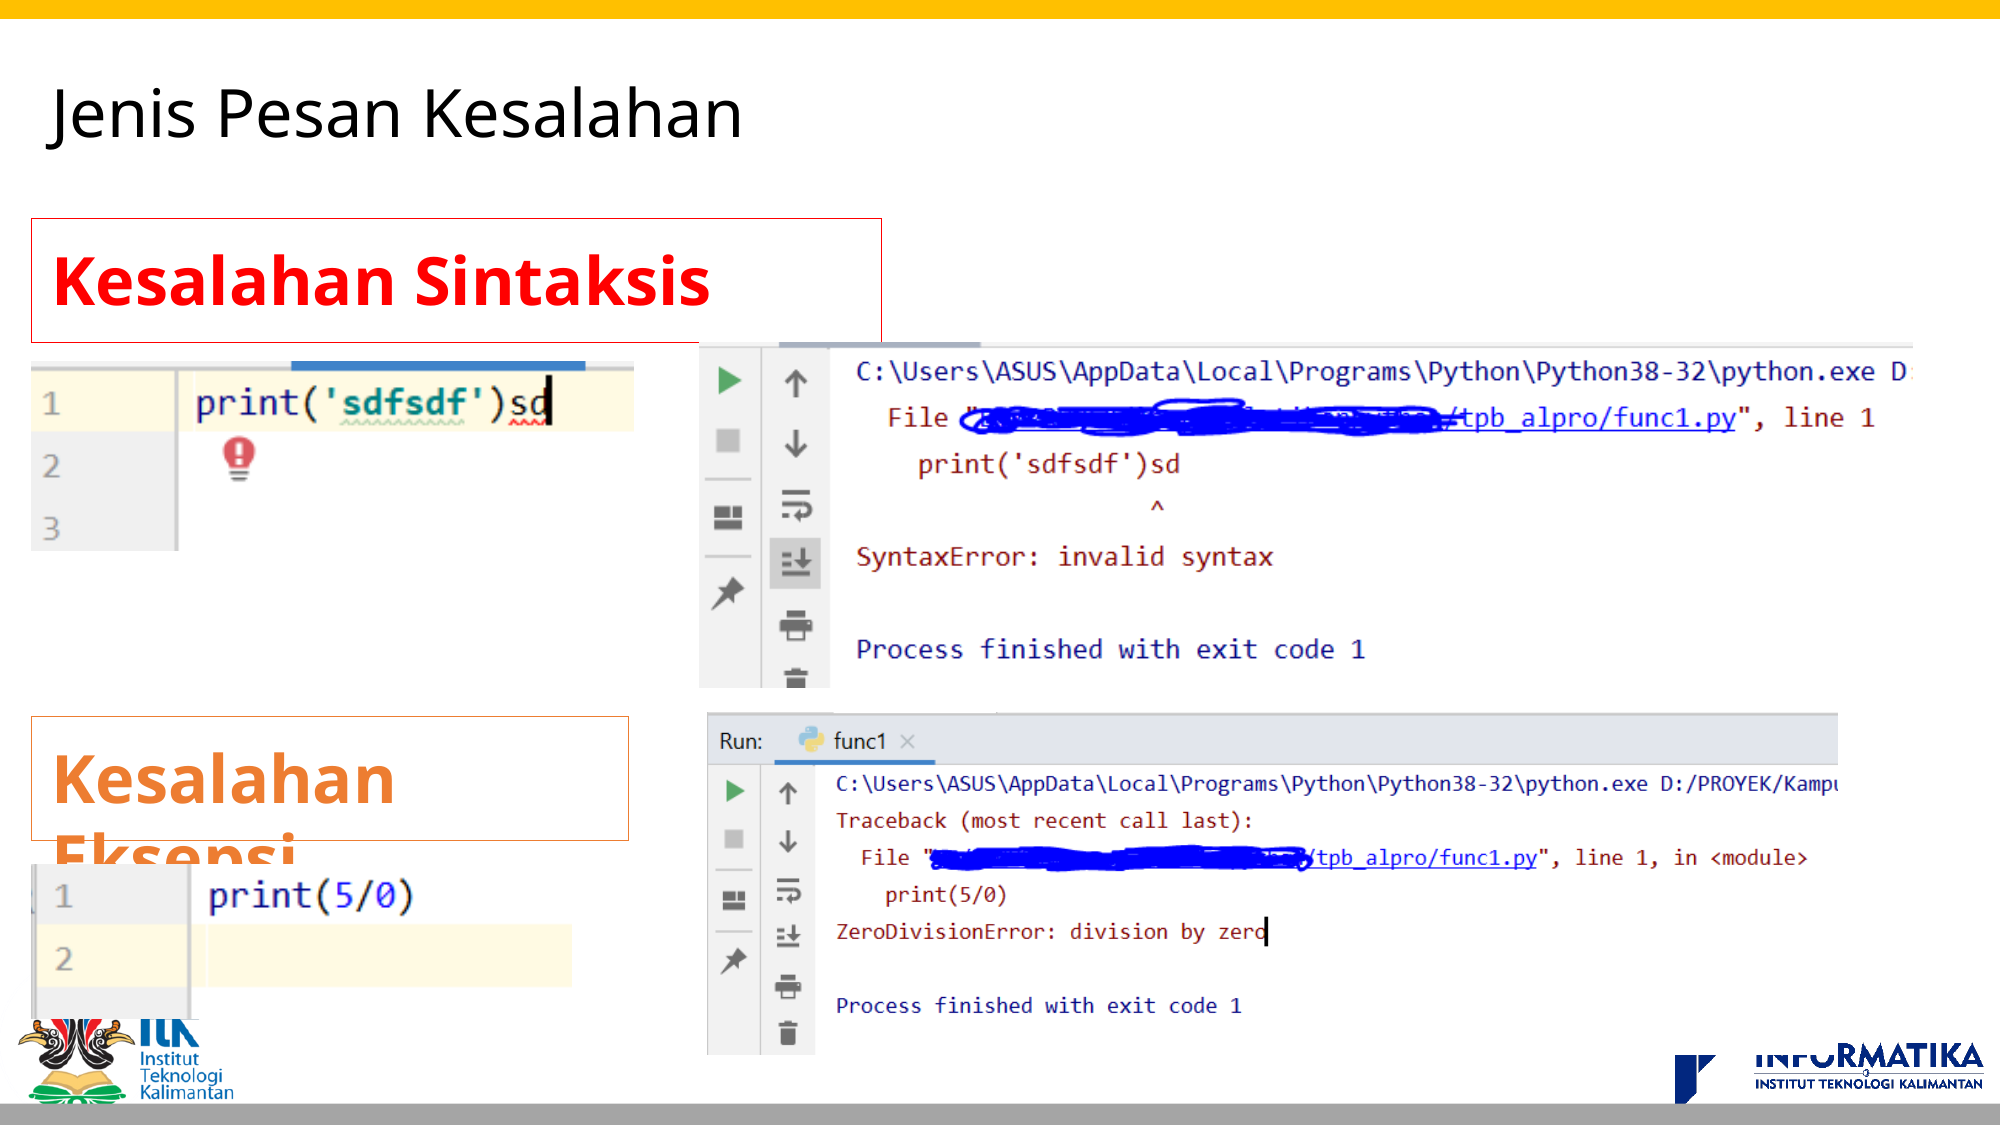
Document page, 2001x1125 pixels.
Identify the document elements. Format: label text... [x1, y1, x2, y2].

text_box [0, 0, 2000, 19]
picture [707, 712, 1984, 1103]
text_box Kesalahan Sintaksis [31, 218, 882, 343]
picture [31, 361, 634, 551]
picture [0, 864, 572, 1103]
text_box Kesalahan Eksepsi [31, 716, 629, 841]
picture [699, 342, 1913, 688]
title Jenis Pesan Kesalahan [31, 60, 1926, 185]
